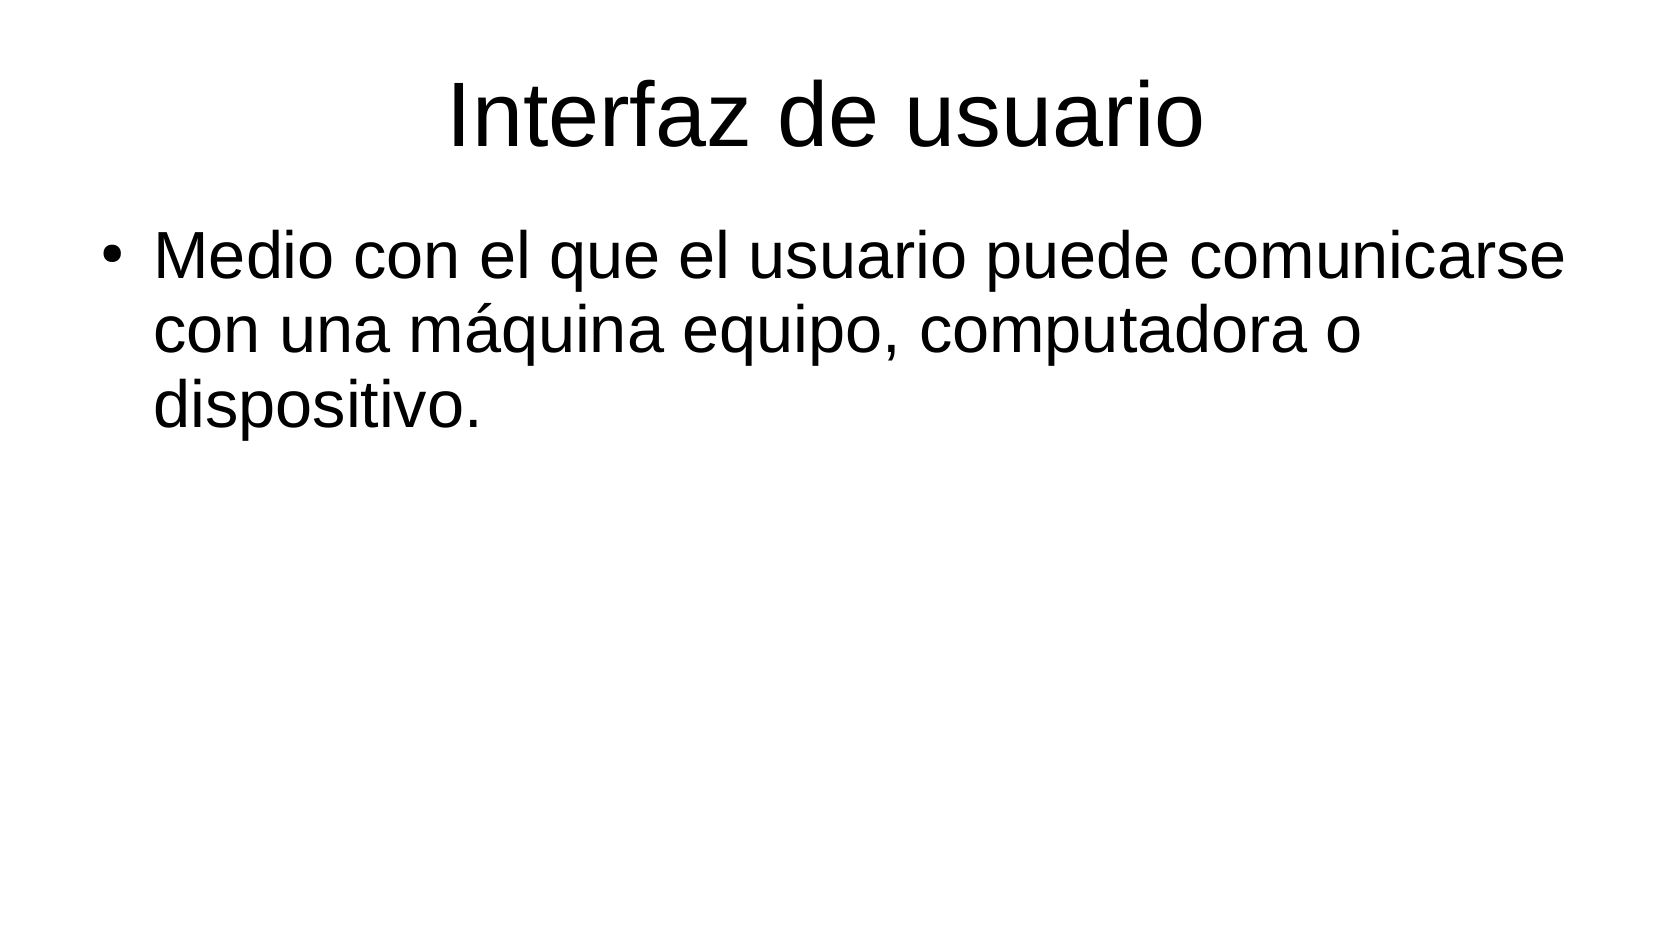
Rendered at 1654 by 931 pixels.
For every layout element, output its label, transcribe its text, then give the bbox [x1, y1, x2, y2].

list Medio con el que el usuario puede comunicarse con una máquina equipo, computadora o dispositivo. [82, 217, 1571, 758]
title Interfaz de usuario [82, 37, 1571, 193]
